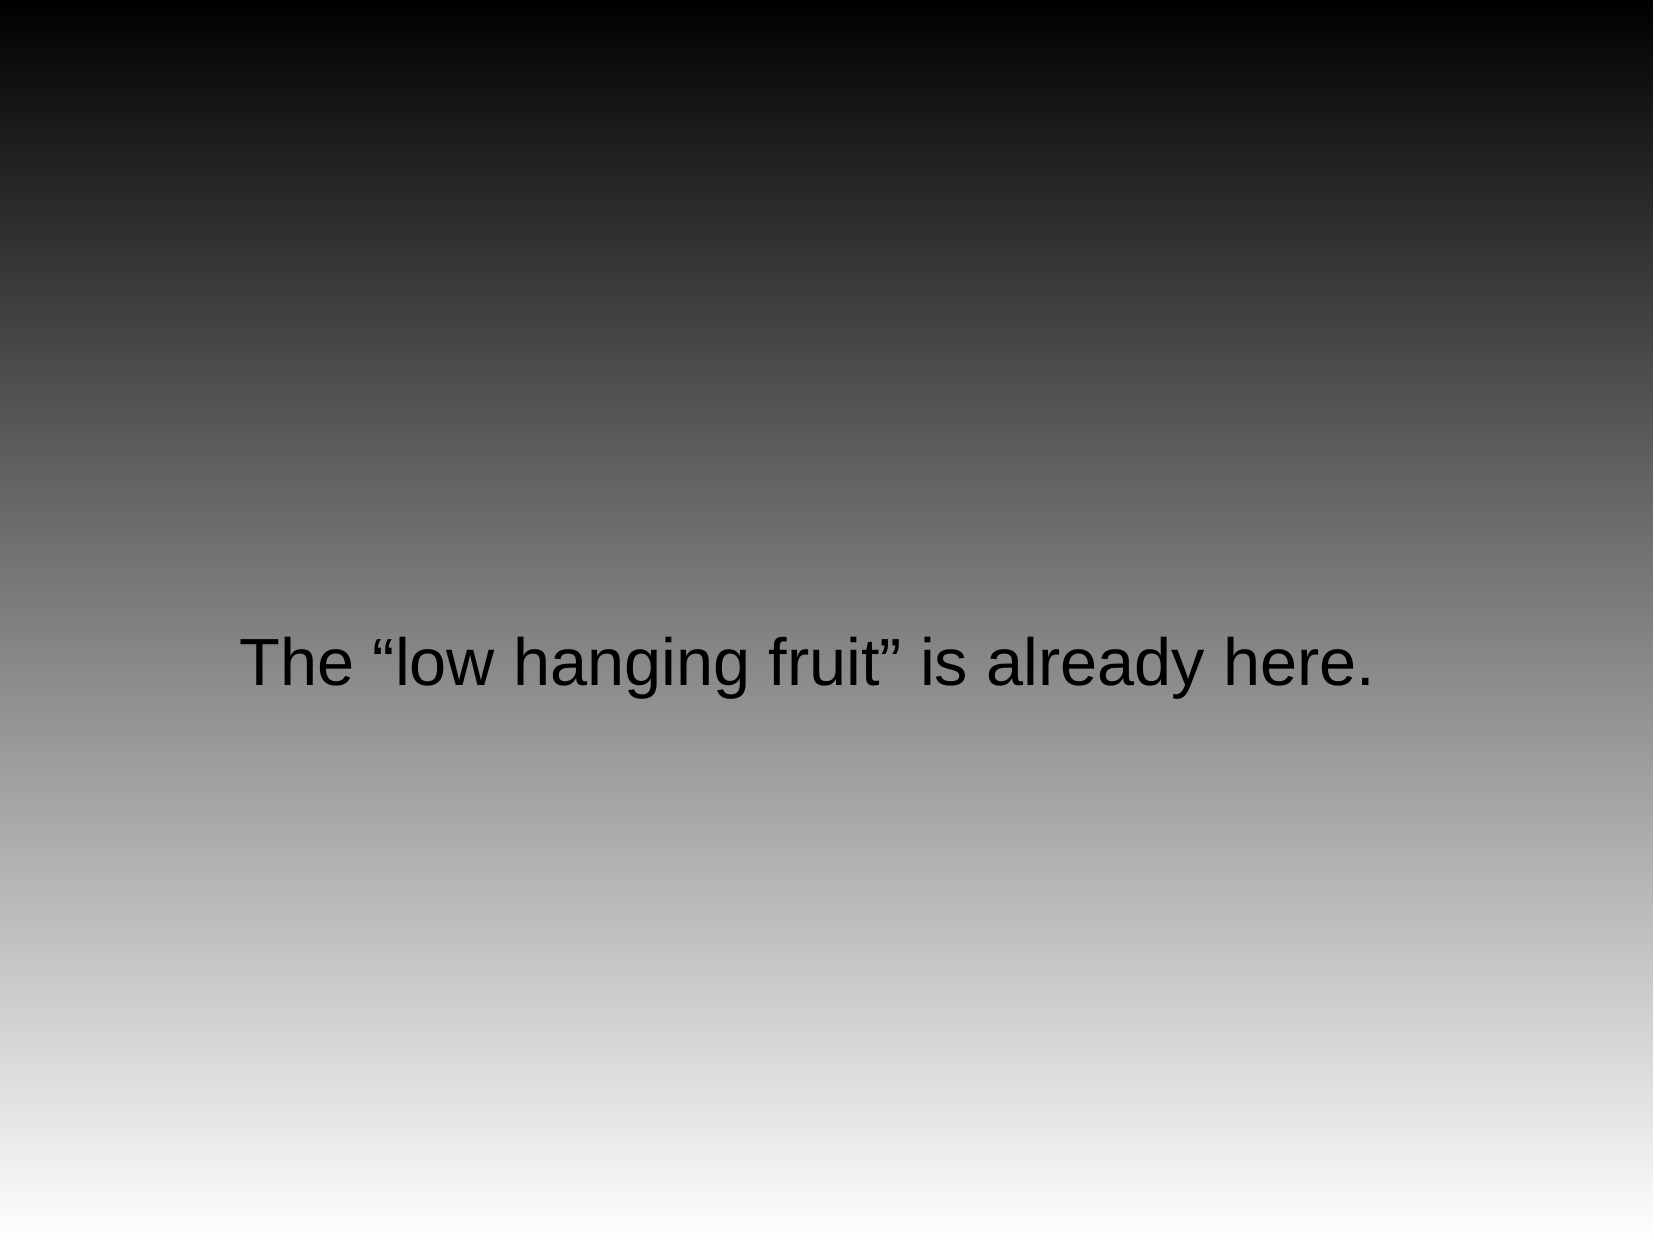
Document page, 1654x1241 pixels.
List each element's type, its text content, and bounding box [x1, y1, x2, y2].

subtitle The “low hanging fruit” is already here. [82, 290, 1571, 1109]
